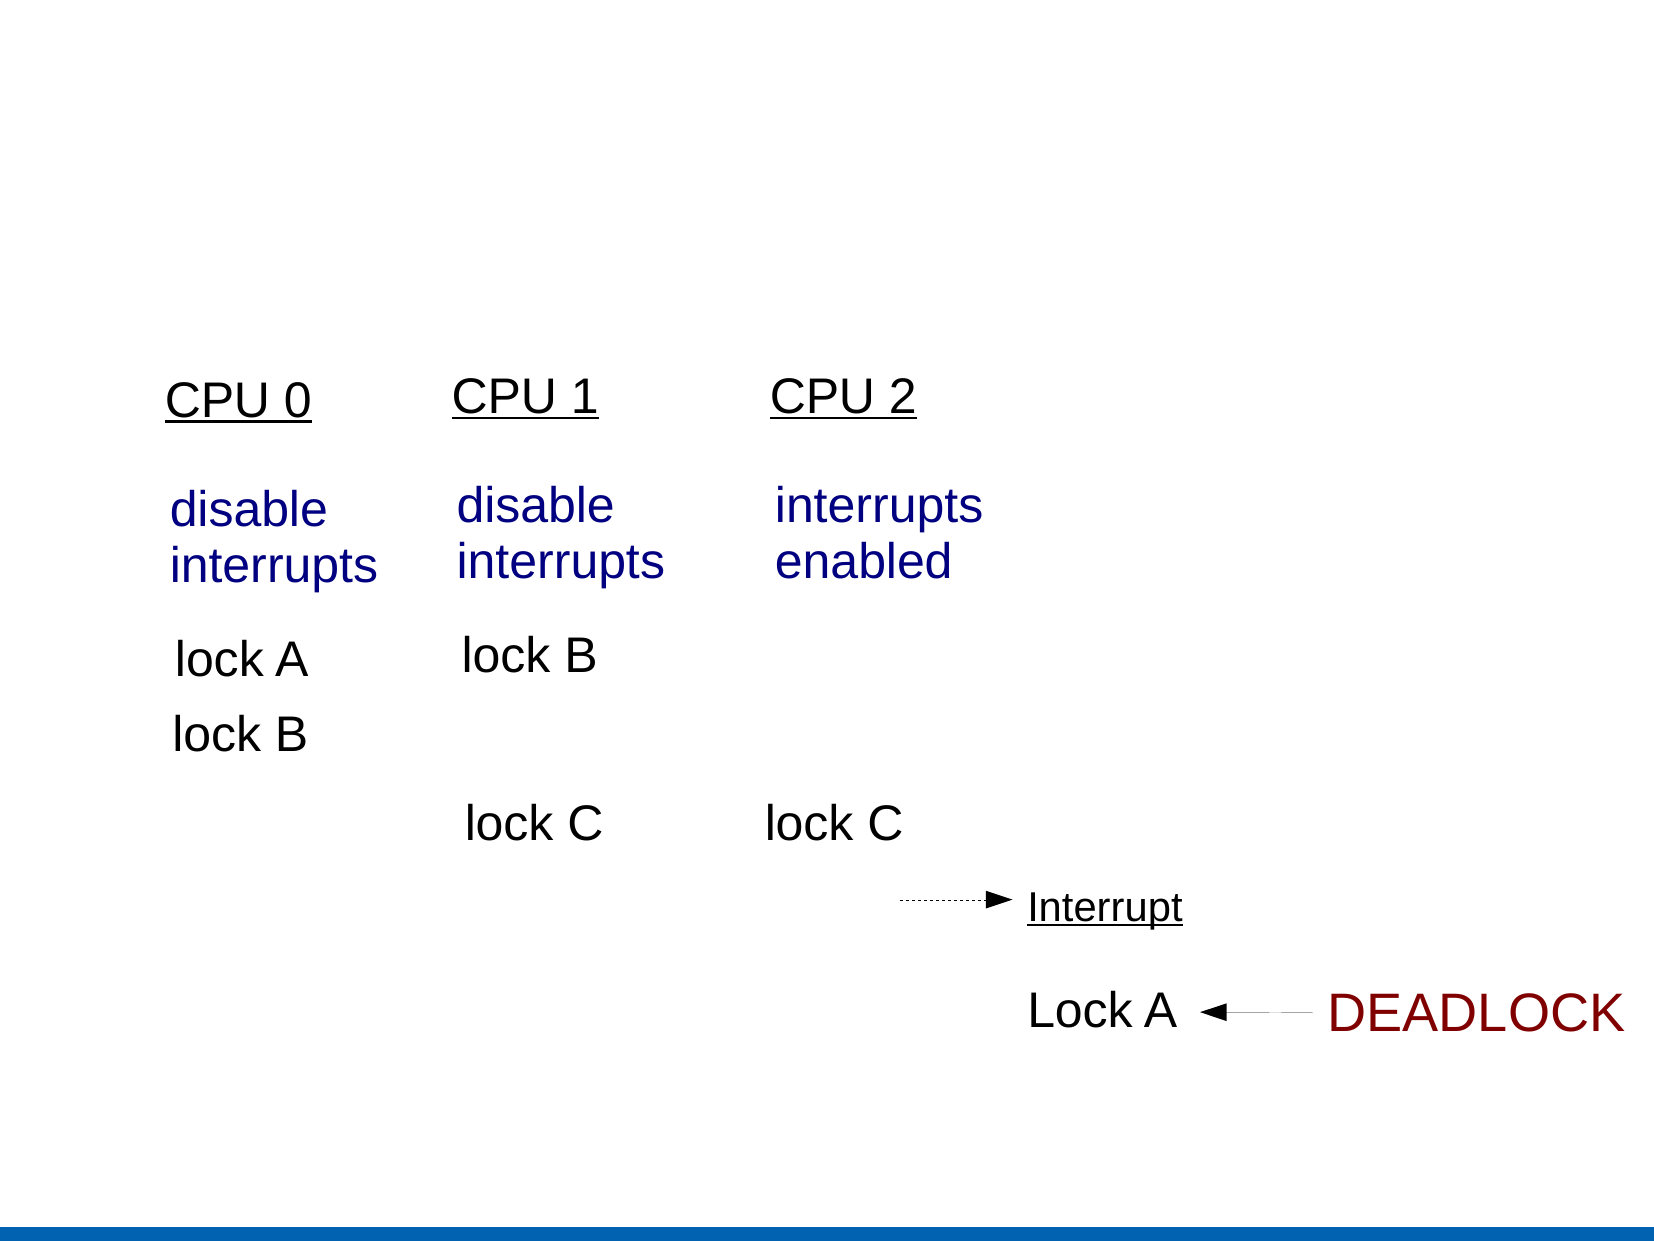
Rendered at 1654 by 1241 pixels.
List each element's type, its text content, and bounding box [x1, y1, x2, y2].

text_box lock B [157, 698, 324, 774]
text_box disable interrupts [155, 473, 394, 601]
text_box lock C [450, 787, 619, 863]
text_box Interrupt [1012, 876, 1198, 938]
text_box Lock A [1012, 974, 1193, 1046]
text_box lock C [750, 787, 923, 859]
text_box CPU 2 [755, 361, 932, 433]
text_box CPU 1 [436, 361, 614, 433]
text_box DEADLOCK [1312, 974, 1641, 1051]
text_box disable interrupts [441, 470, 681, 597]
text_box lock B [446, 620, 613, 692]
text_box CPU 0 [150, 364, 327, 436]
text_box interrupts enabled [760, 470, 999, 597]
text_box lock A [160, 623, 324, 696]
